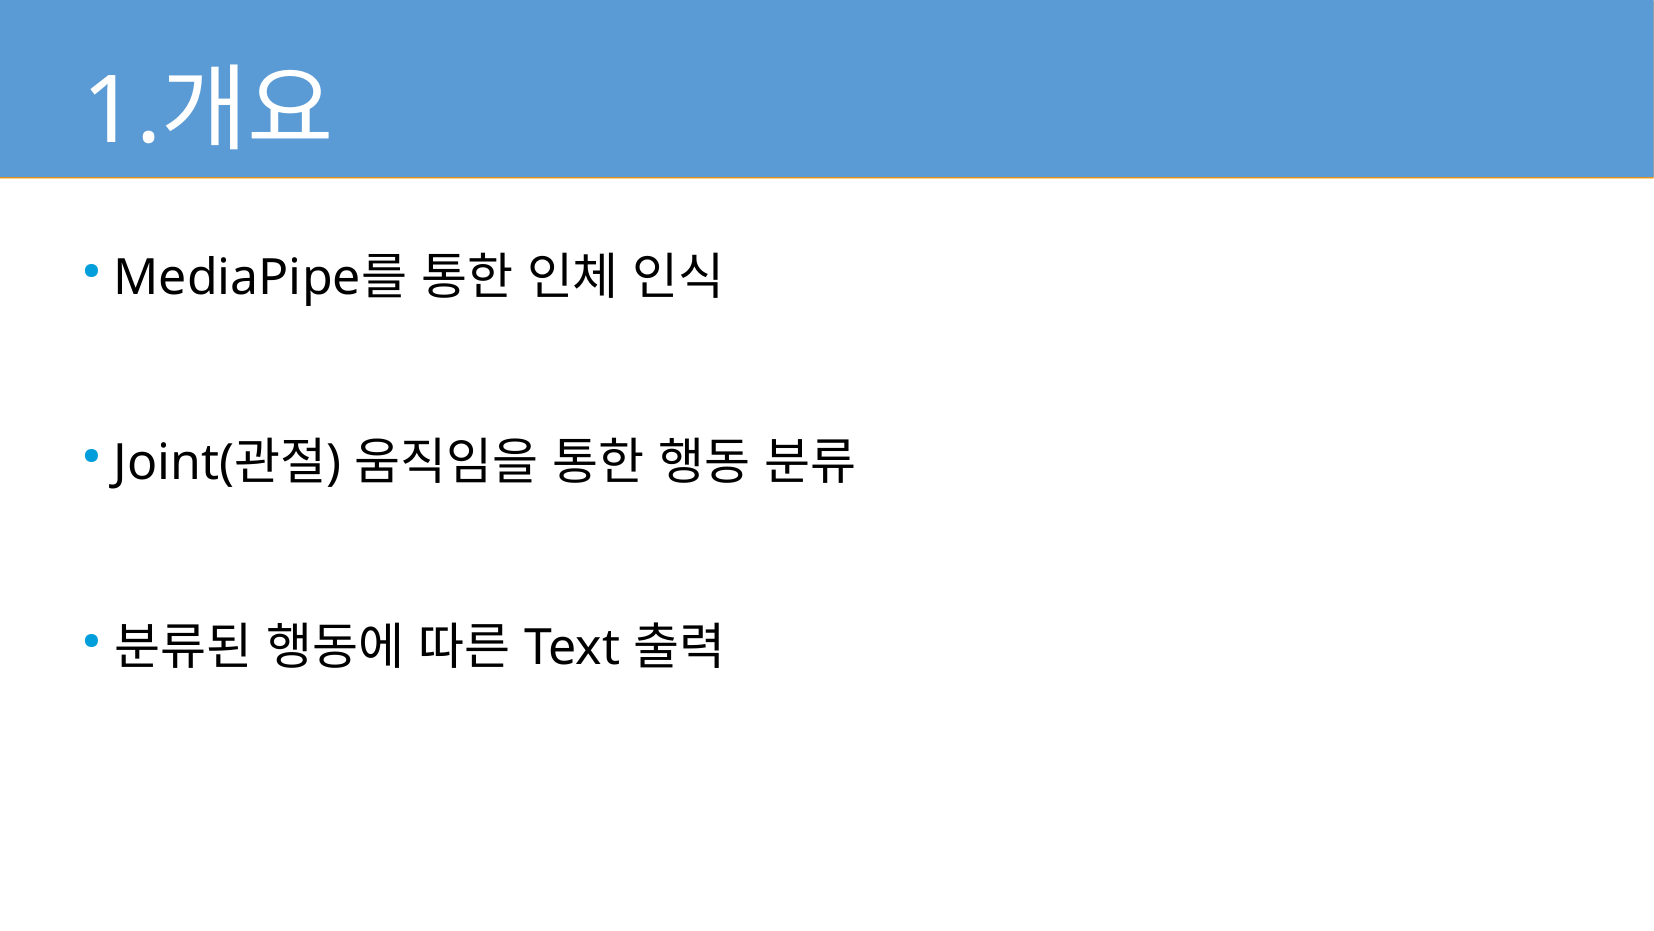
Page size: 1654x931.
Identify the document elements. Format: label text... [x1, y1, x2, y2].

list MediaPipe를 통한 인체 인식 Joint(관절) 움직임을 통한 행동 분류 분류된 행동에 따른 Text 출력 [82, 236, 1563, 811]
title 1.개요 [82, 14, 1571, 171]
